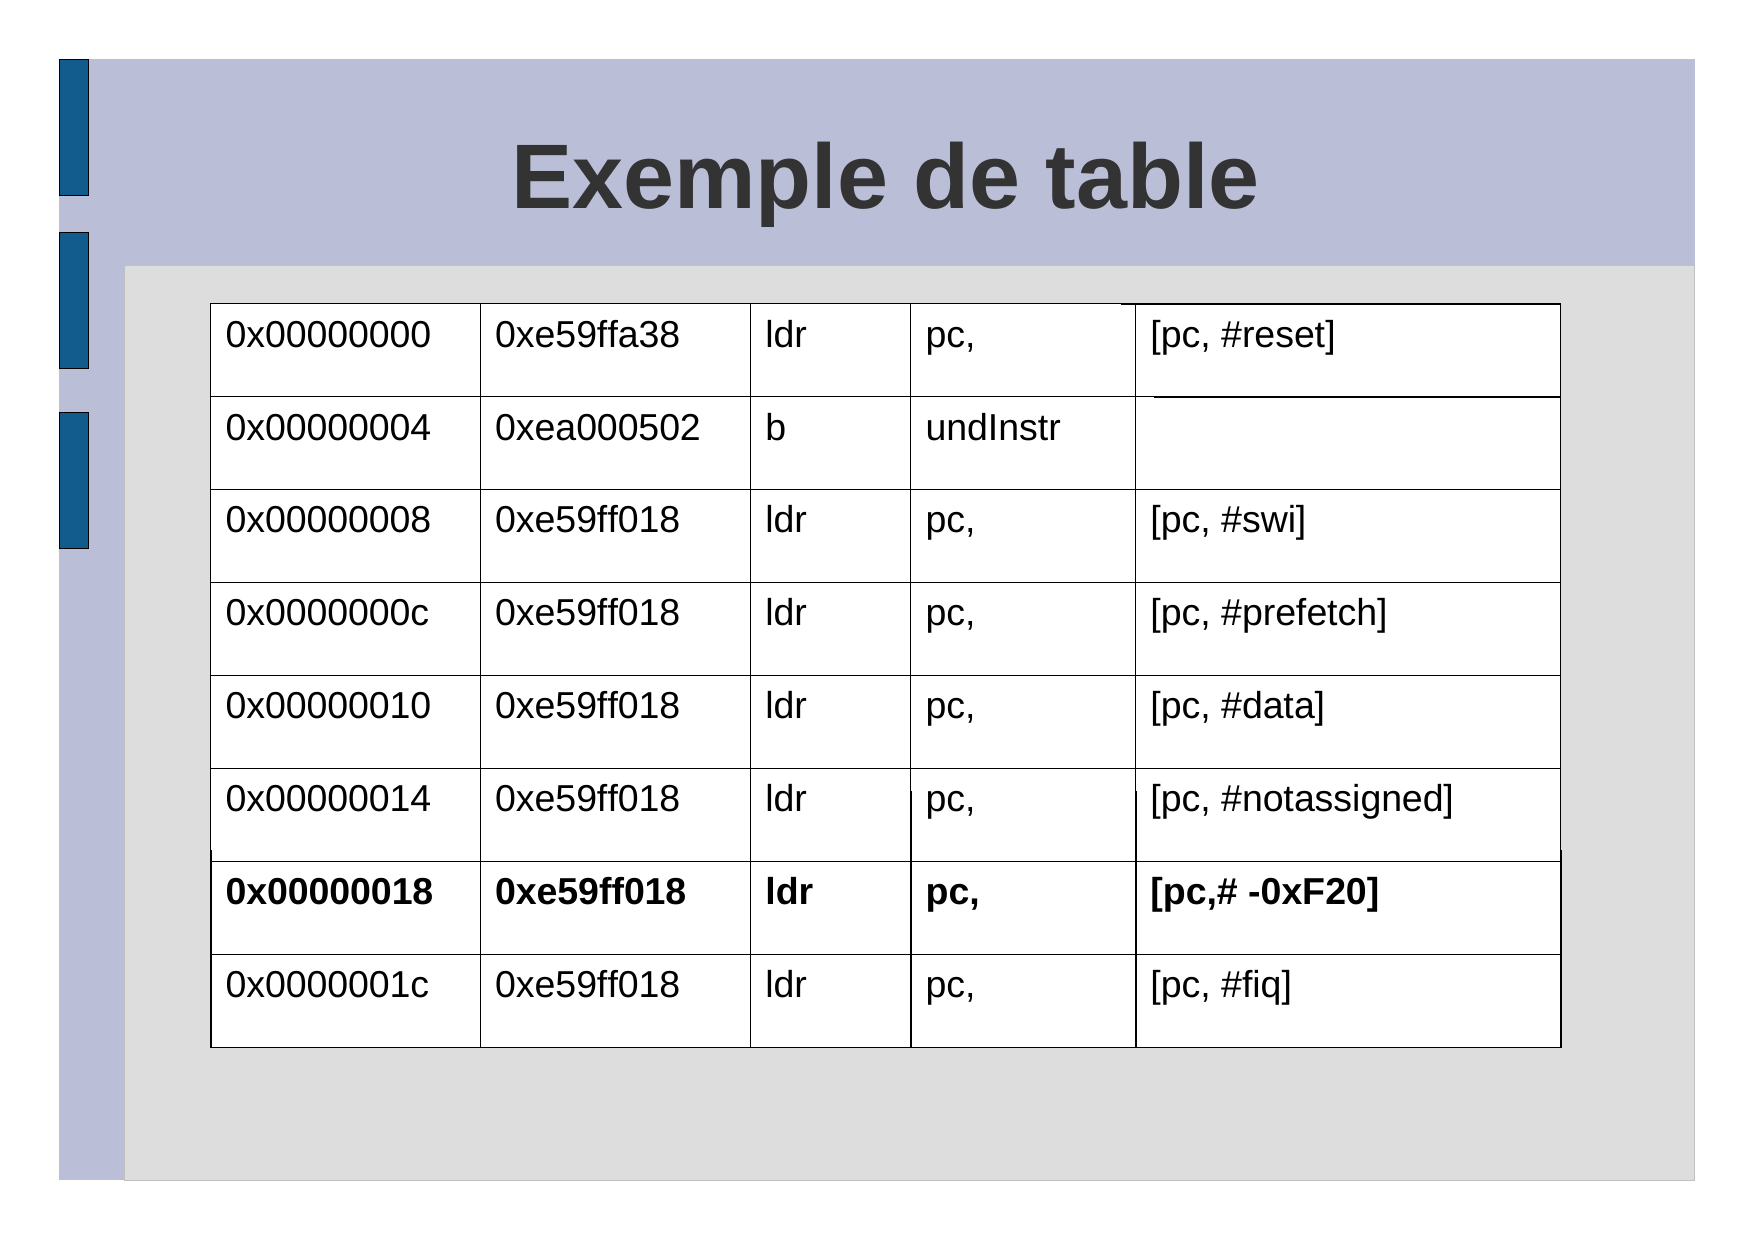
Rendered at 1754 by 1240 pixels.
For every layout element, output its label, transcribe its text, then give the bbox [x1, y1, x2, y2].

text_box [pc, #notassigned] [1136, 769, 1561, 861]
text_box pc, [912, 955, 1136, 1047]
text_box ldr [751, 676, 910, 768]
text_box ldr [751, 304, 910, 396]
text_box ldr [751, 862, 911, 954]
text_box b [751, 397, 910, 489]
text_box 0xe59ff018 [481, 862, 750, 954]
text_box [pc,# -0xF20] [1137, 862, 1561, 954]
text_box 0x00000014 [210, 769, 480, 861]
text_box pc, [911, 769, 1136, 861]
text_box pc, [911, 583, 1135, 675]
text_box ldr [751, 583, 910, 675]
text_box pc, [912, 862, 1136, 954]
text_box [pc, #reset] [1136, 305, 1560, 396]
title Exemple de table [118, 88, 1654, 266]
text_box 0xe59ff018 [481, 490, 750, 582]
text_box [pc, #swi] [1136, 490, 1560, 582]
text_box 0x00000004 [211, 397, 480, 489]
text_box [pc, #fiq] [1137, 955, 1561, 1047]
text_box 0x00000000 [211, 304, 480, 396]
text_box 0x00000008 [211, 490, 480, 582]
text_box ldr [751, 769, 911, 861]
text_box 0x0000001c [212, 955, 480, 1047]
text_box 0x00000010 [211, 676, 480, 768]
text_box [1136, 396, 1560, 489]
text_box ldr [751, 490, 910, 582]
text_box 0xe59ff018 [481, 955, 750, 1047]
text_box 0xe59ff018 [481, 676, 750, 768]
text_box 0xe59ff018 [481, 583, 750, 675]
text_box undInstr [911, 397, 1135, 489]
text_box [pc, #data] [1136, 676, 1560, 768]
text_box 0xe59ff018 [481, 769, 750, 861]
text_box 0x0000000c [211, 583, 480, 675]
text_box [pc, #prefetch] [1136, 583, 1560, 675]
text_box 0xea000502 [481, 397, 750, 489]
text_box pc, [911, 490, 1135, 582]
text_box 0x00000018 [212, 862, 480, 954]
text_box 0xe59ffa38 [481, 304, 750, 396]
text_box pc, [911, 303, 1135, 396]
text_box ldr [751, 955, 911, 1047]
text_box pc, [911, 676, 1135, 768]
